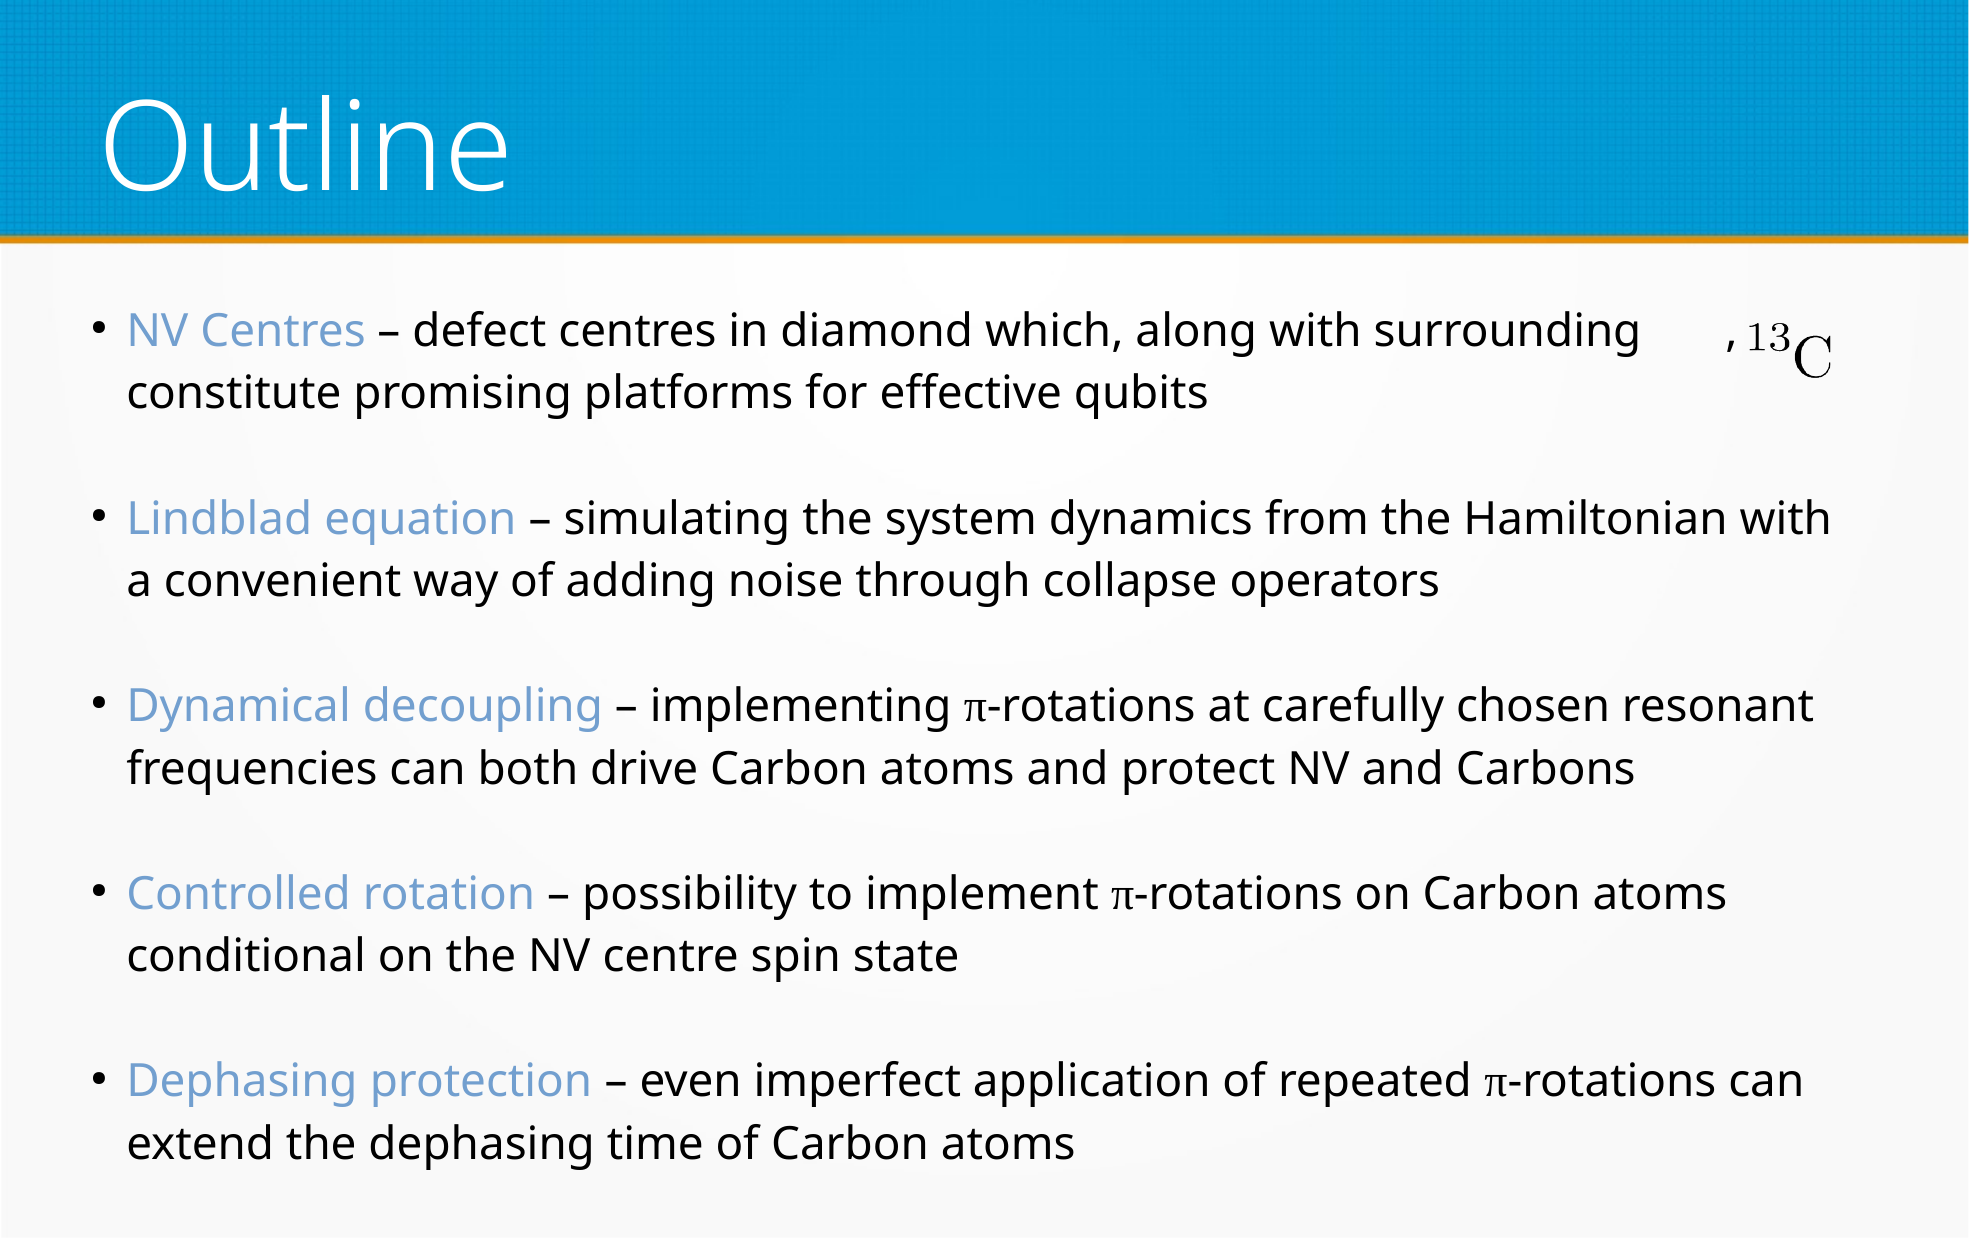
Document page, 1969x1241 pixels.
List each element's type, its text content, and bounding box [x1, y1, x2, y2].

title Outline [98, 19, 1870, 227]
picture [0, 233, 1969, 1241]
text_box NV Centres – defect centres in diamond which, along with surrounding , constitute promising platforms for effective qubits Lindblad equation – simulating the system dynamics from the Hamiltonian with a convenient way of adding noise through collapse operators Dynamical decoupling – implementing π-rotations at carefully chosen resonant frequencies can both drive Carbon atoms and protect NV and Carbons Controlled rotation – possibility to implement π-rotations on Carbon atoms conditional on the NV centre spin state Dephasing protection – even imperfect application of repeated π-rotations can extend the dephasing time of Carbon atoms [84, 289, 1867, 1182]
